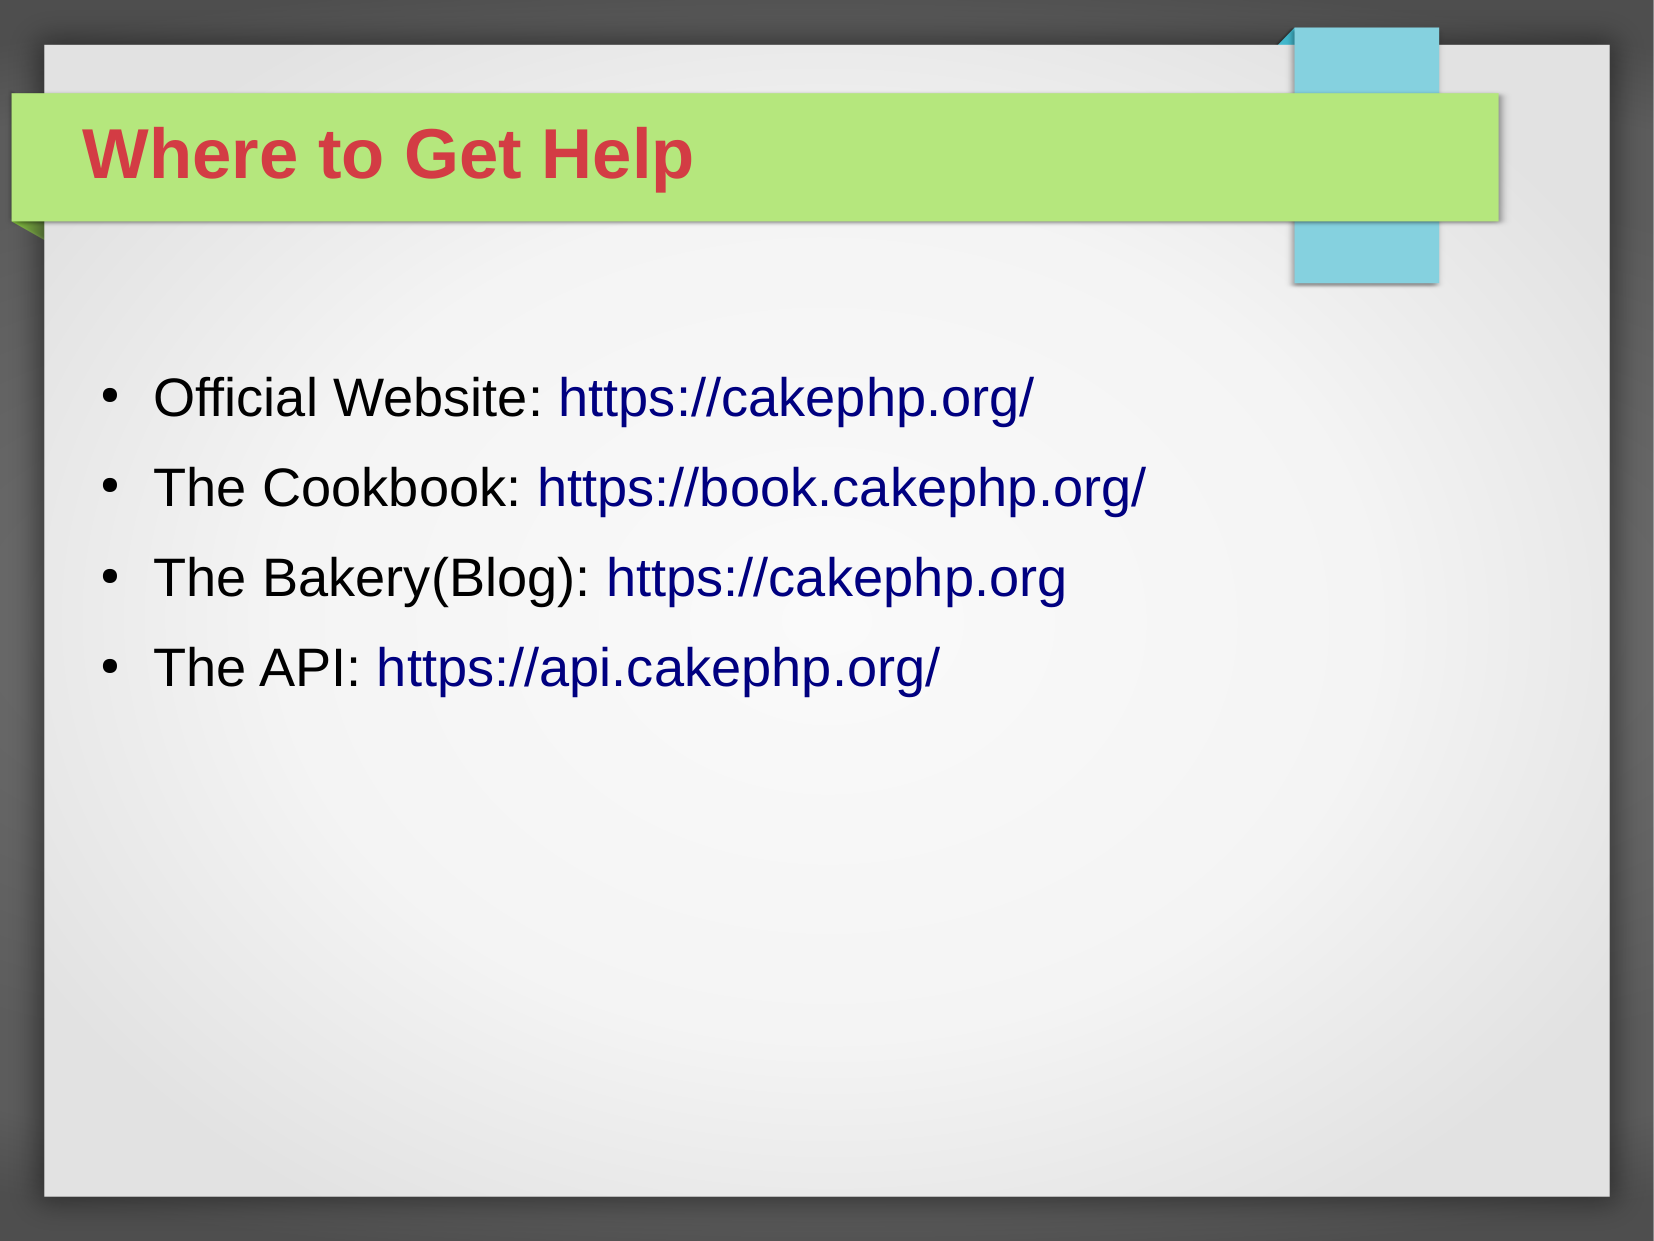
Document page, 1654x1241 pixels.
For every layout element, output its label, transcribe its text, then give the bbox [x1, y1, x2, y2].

picture [0, 0, 1654, 1241]
title Where to Get Help [82, 94, 1264, 213]
list Official Website: https://cakephp.org/ The Cookbook: https://book.cakephp.org/ The Bakery(Blog): https://cakephp.org The API: https://api.cakephp.org/ [82, 366, 1571, 1087]
